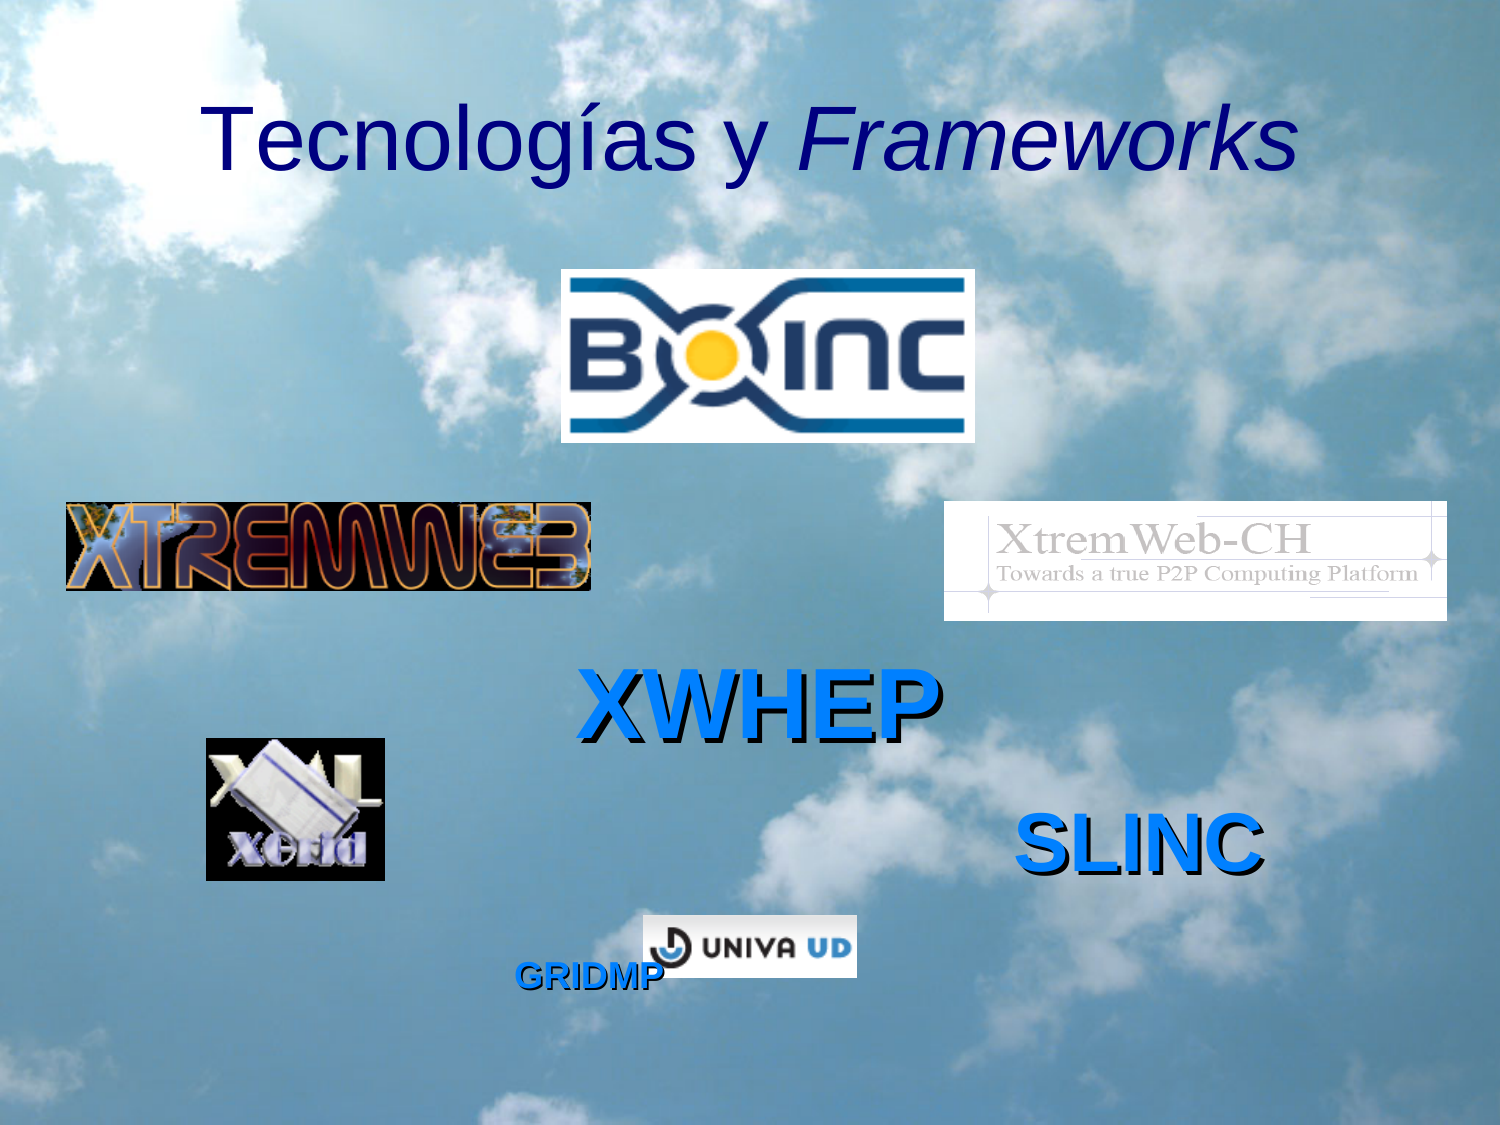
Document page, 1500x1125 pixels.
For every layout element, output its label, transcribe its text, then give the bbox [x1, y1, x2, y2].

picture [0, 0, 1500, 1125]
text_box SLINC [999, 788, 1279, 897]
title Tecnologías y Frameworks [75, 52, 1426, 226]
text_box GRIDMP [499, 947, 680, 1004]
text_box XWHEP [561, 641, 958, 768]
